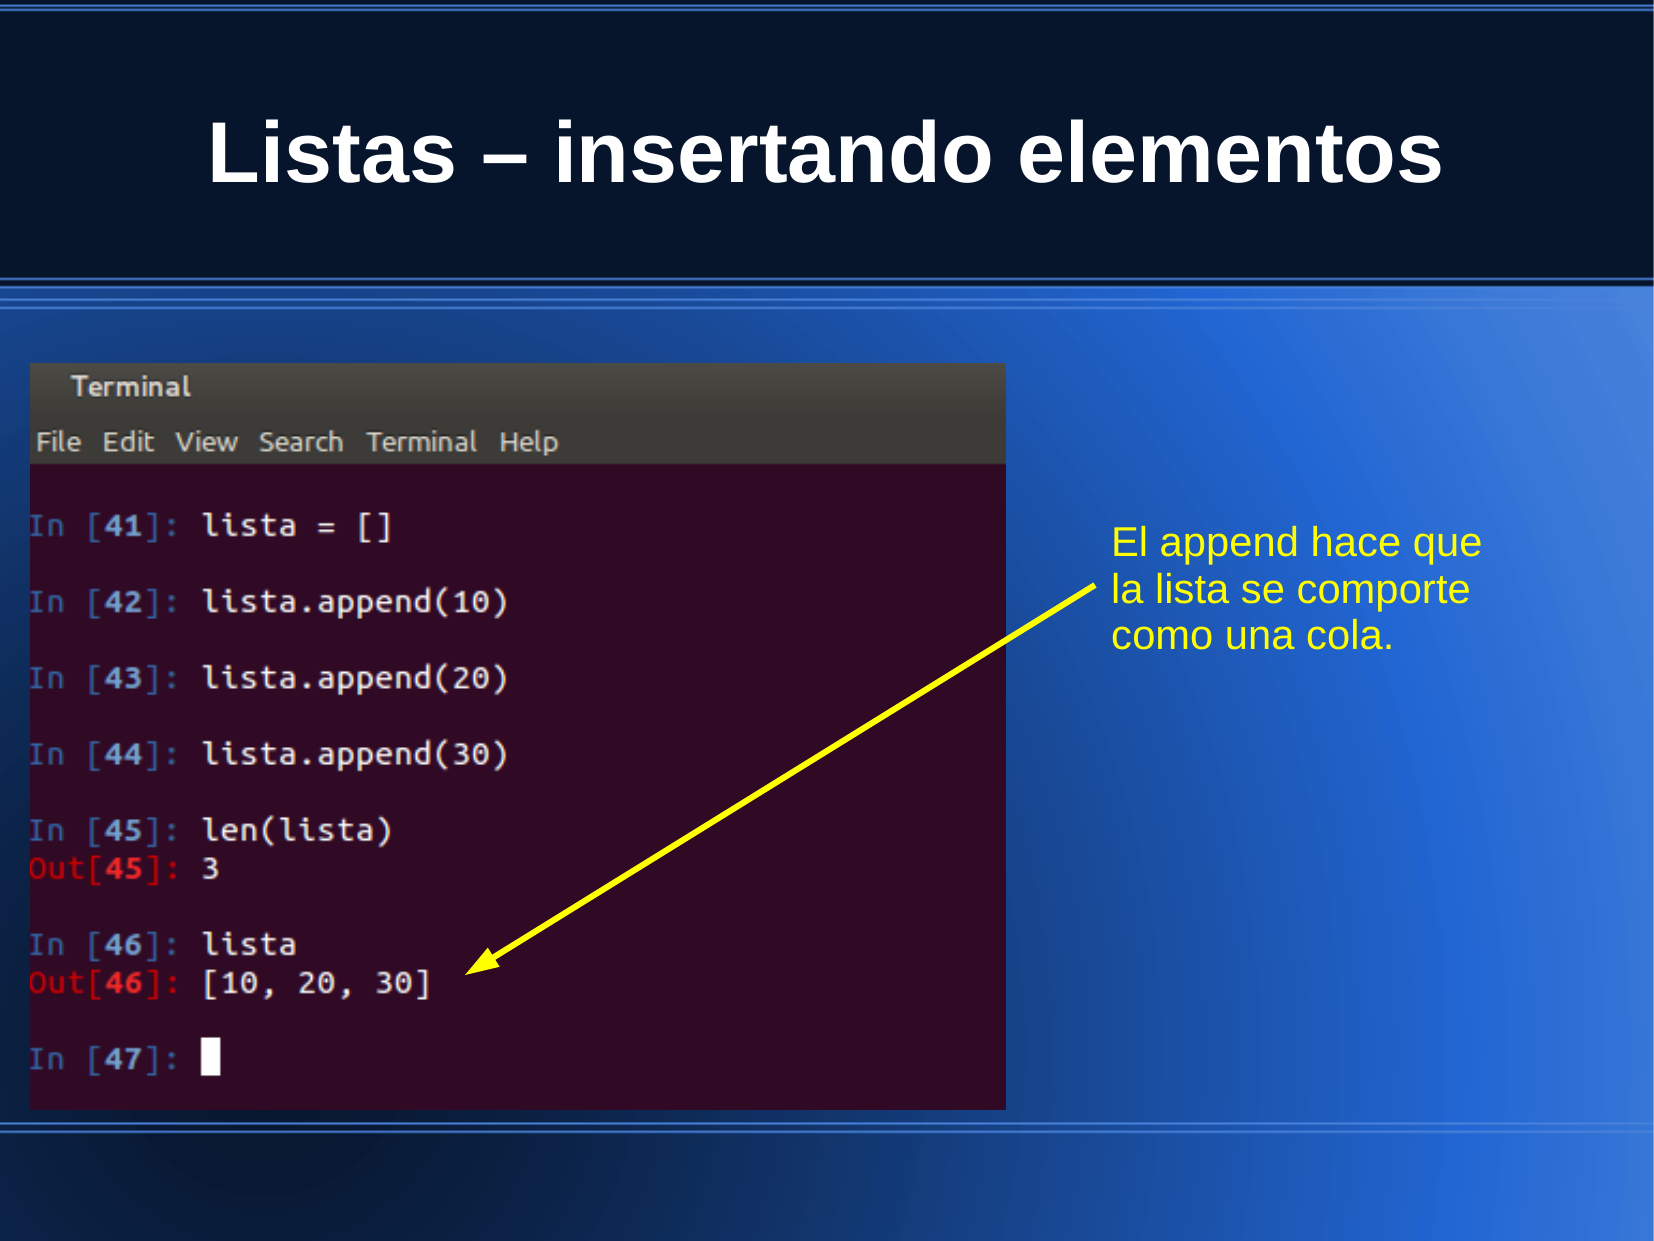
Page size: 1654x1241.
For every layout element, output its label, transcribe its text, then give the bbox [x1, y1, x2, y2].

title Listas – insertando elementos [82, 49, 1571, 257]
picture [0, 0, 1654, 1241]
text_box El append hace que la lista se comporte como una cola. [1095, 510, 1501, 668]
